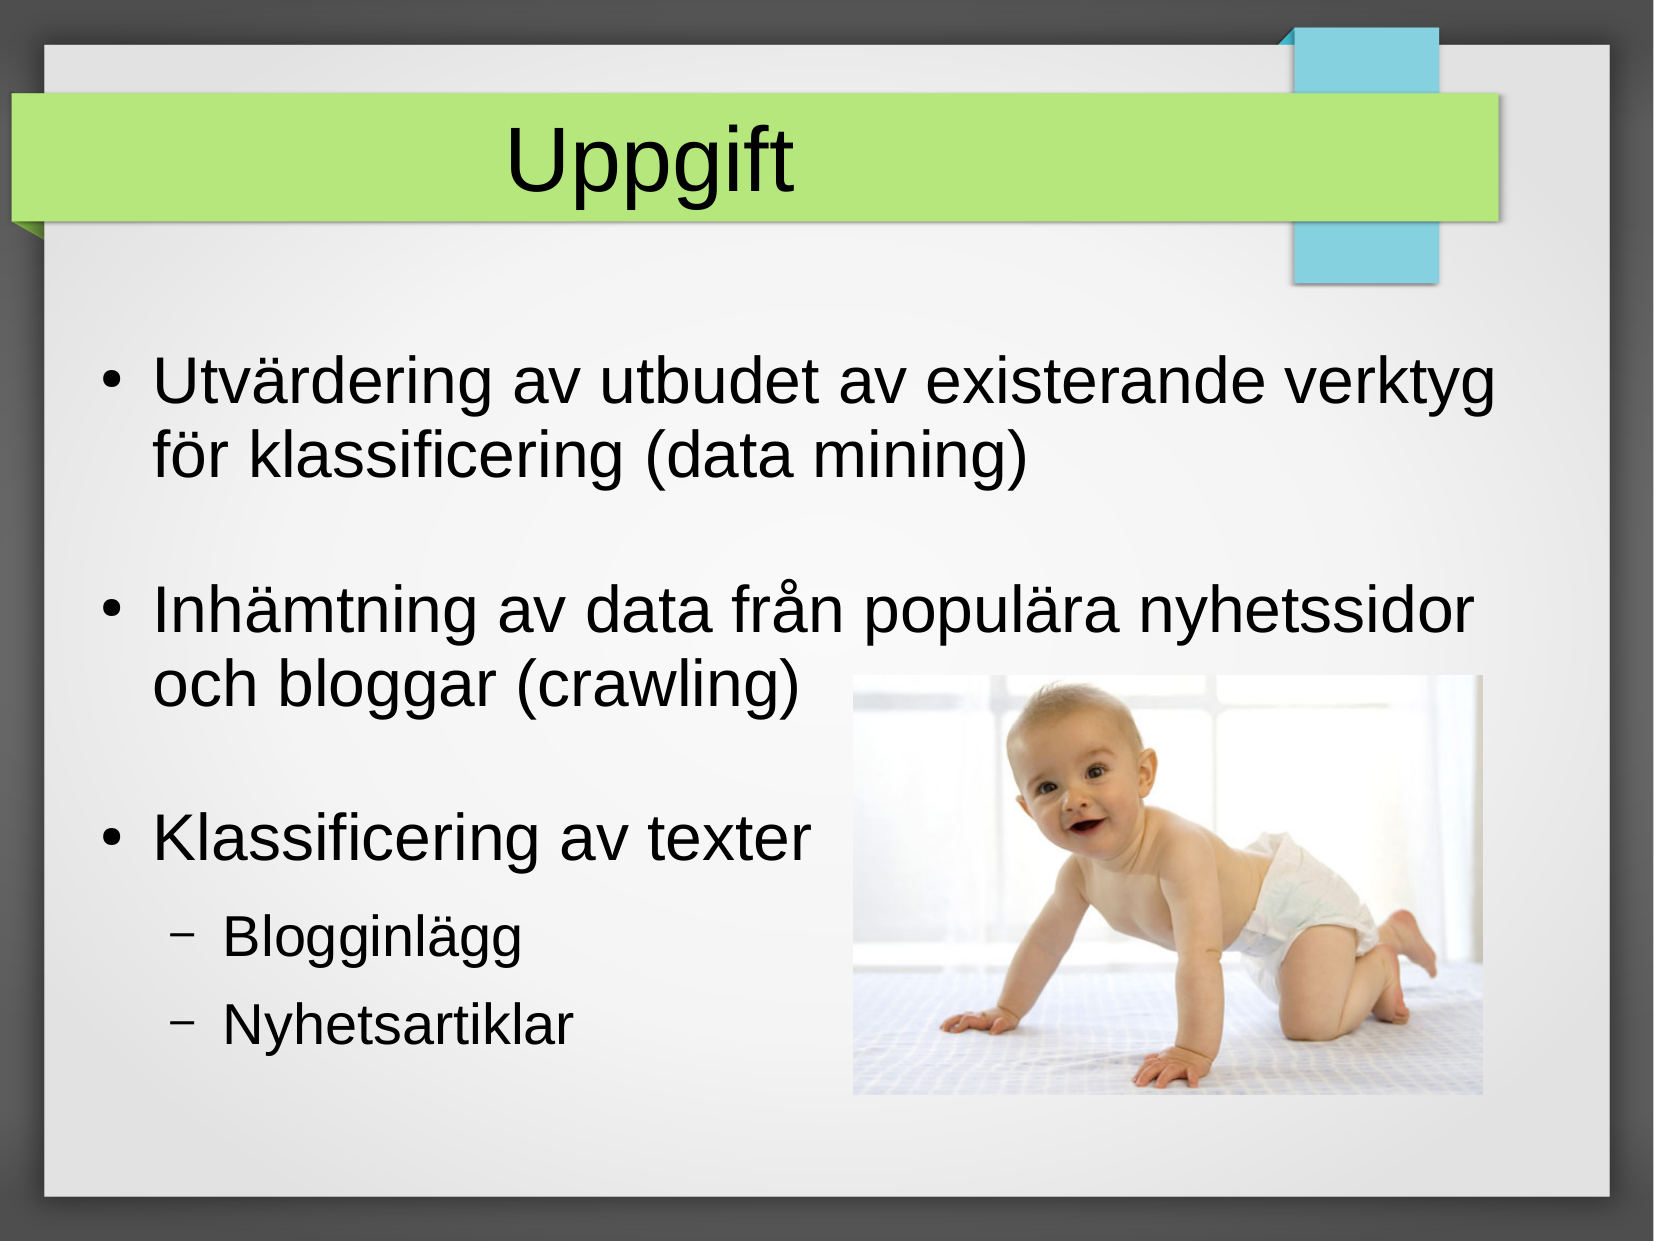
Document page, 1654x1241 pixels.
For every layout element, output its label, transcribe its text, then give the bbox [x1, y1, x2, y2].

title Uppgift [70, 106, 1229, 213]
list Utvärdering av utbudet av existerande verktyg för klassificering (data mining) Inhämtning av data från populära nyhetssidor och bloggar (crawling) Klassificering av texter Blogginlägg Nyhetsartiklar [82, 343, 1538, 1063]
picture [0, 0, 1654, 1241]
